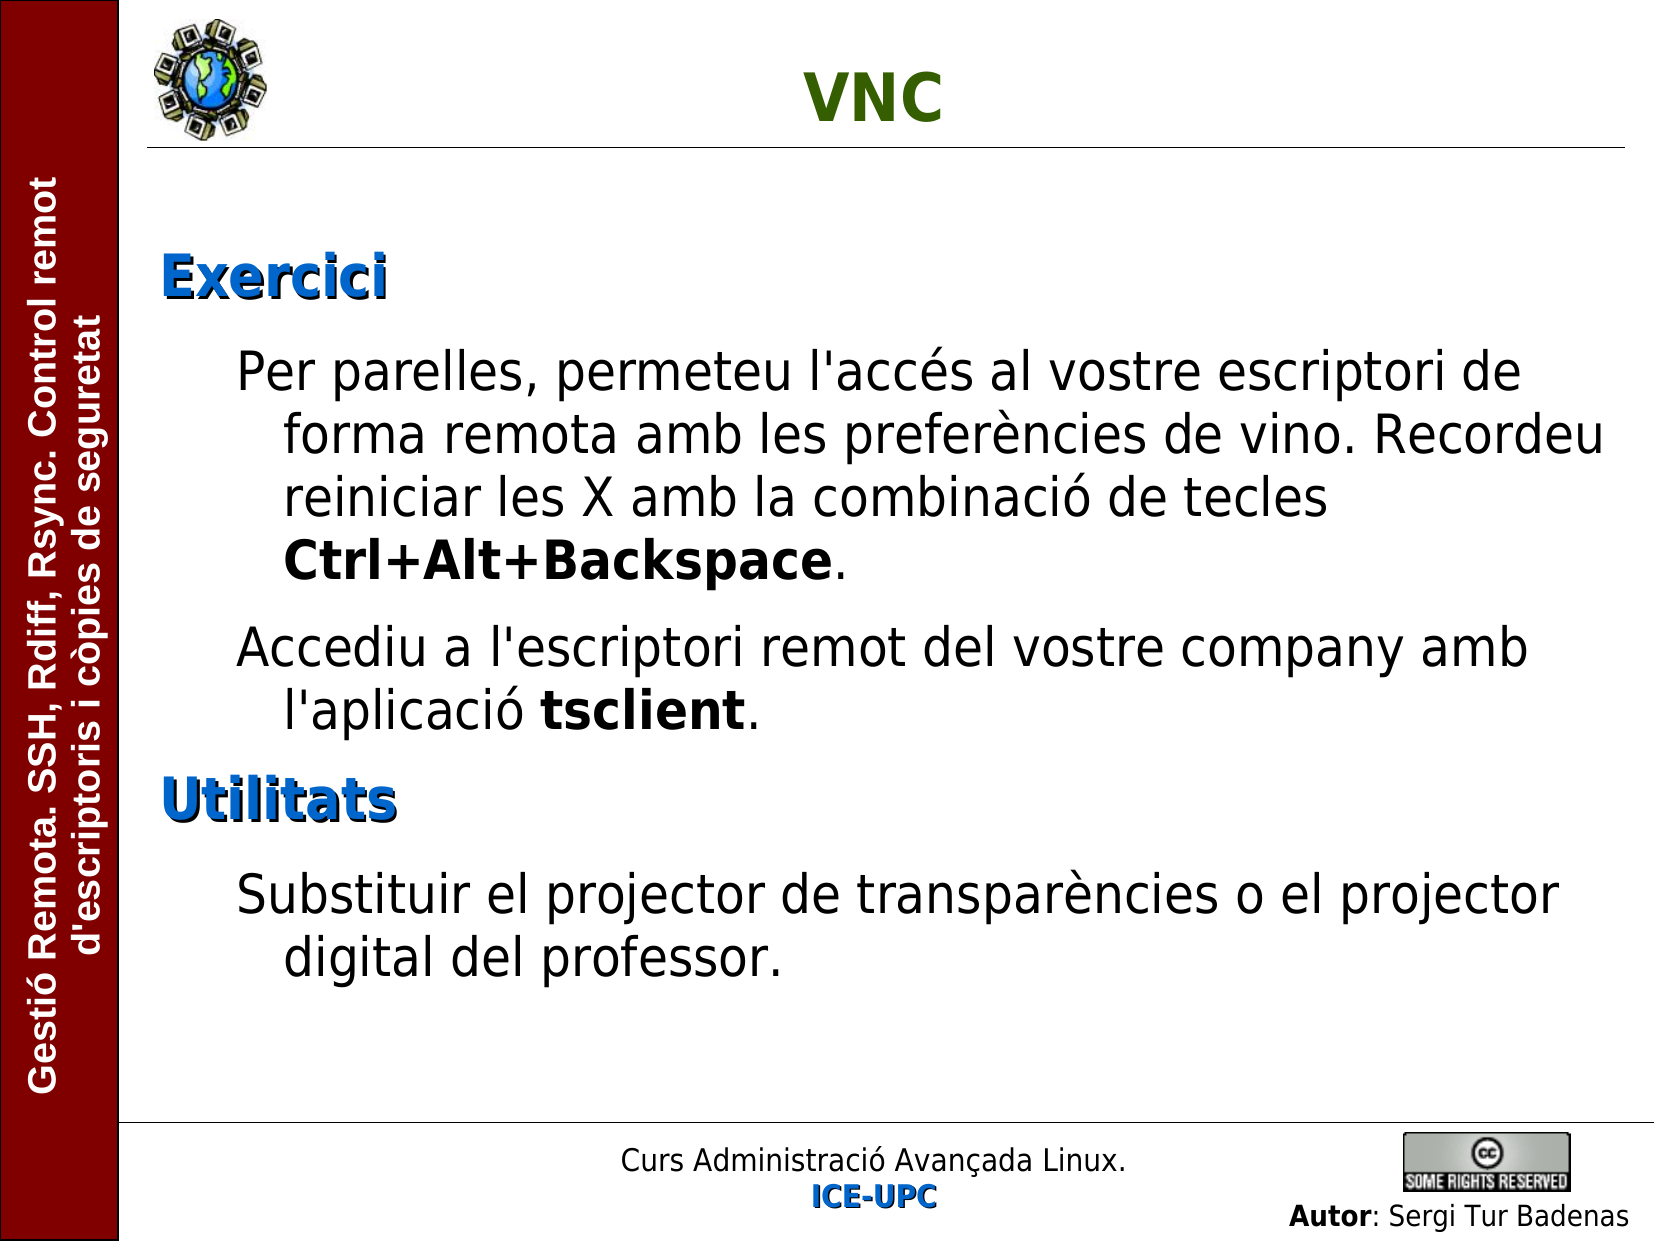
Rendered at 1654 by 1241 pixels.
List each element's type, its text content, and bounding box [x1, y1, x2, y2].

list Exercici Per parelles, permeteu l'accés al vostre escriptori de forma remota amb les preferències de vino. Recordeu reiniciar les X amb la combinació de tecles Ctrl+Alt+Backspace. Accediu a l'escriptori remot del vostre company amb l'aplicació tsclient. Utilitats Substituir el projector de transparències o el projector digital del professor. [141, 242, 1630, 1078]
picture [1403, 1132, 1571, 1192]
title VNC [129, 56, 1619, 141]
picture [154, 19, 268, 56]
